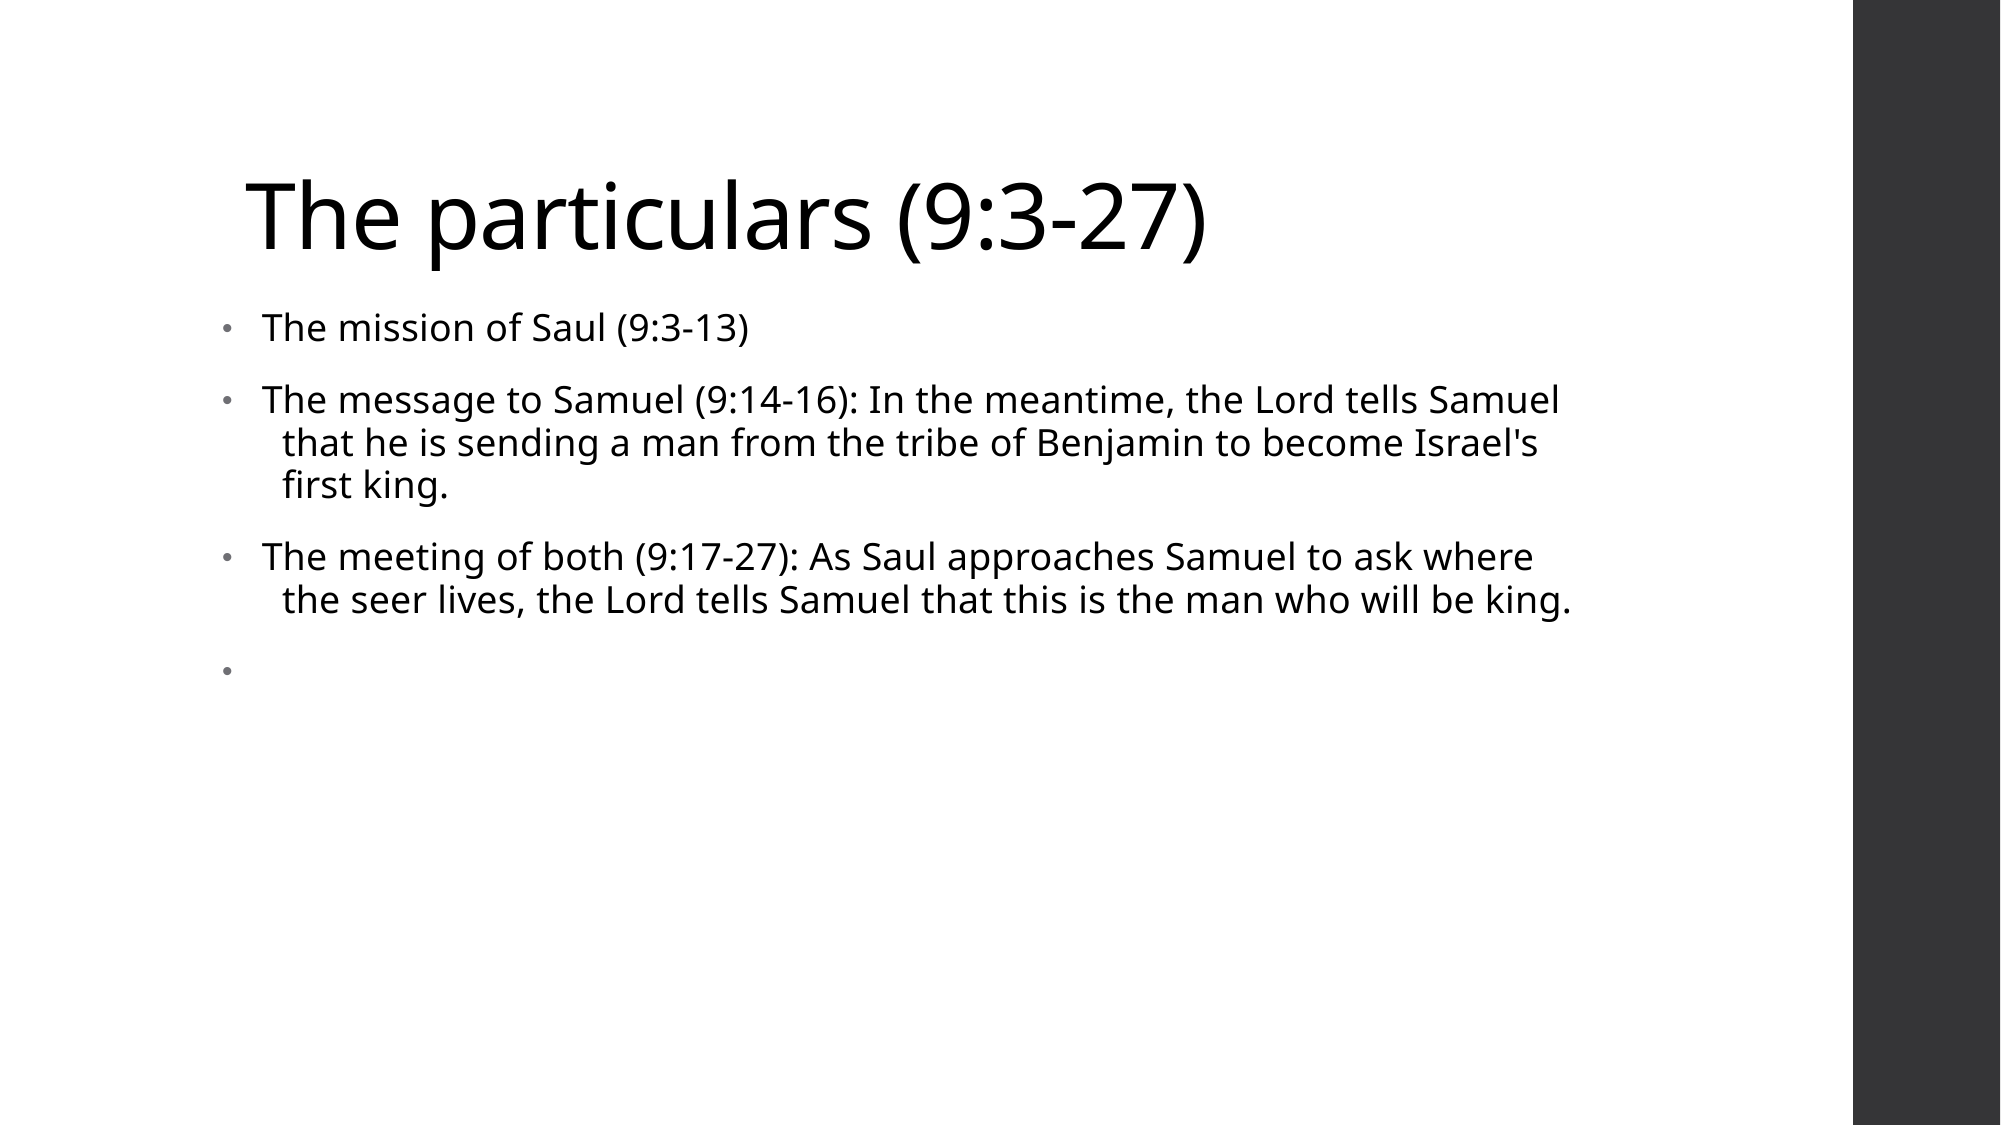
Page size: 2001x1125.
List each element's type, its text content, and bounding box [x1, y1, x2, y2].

list The mission of Saul (9:3-13) The message to Samuel (9:14-16): In the meantime, the Lord tells Samuel that he is sending a man from the tribe of Benjamin to become Israel's first king. The meeting of both (9:17-27): As Saul approaches Samuel to ask where the seer lives, the Lord tells Samuel that this is the man who will be king. [206, 299, 1617, 1014]
title The particulars (9:3-27) [206, 60, 1797, 278]
